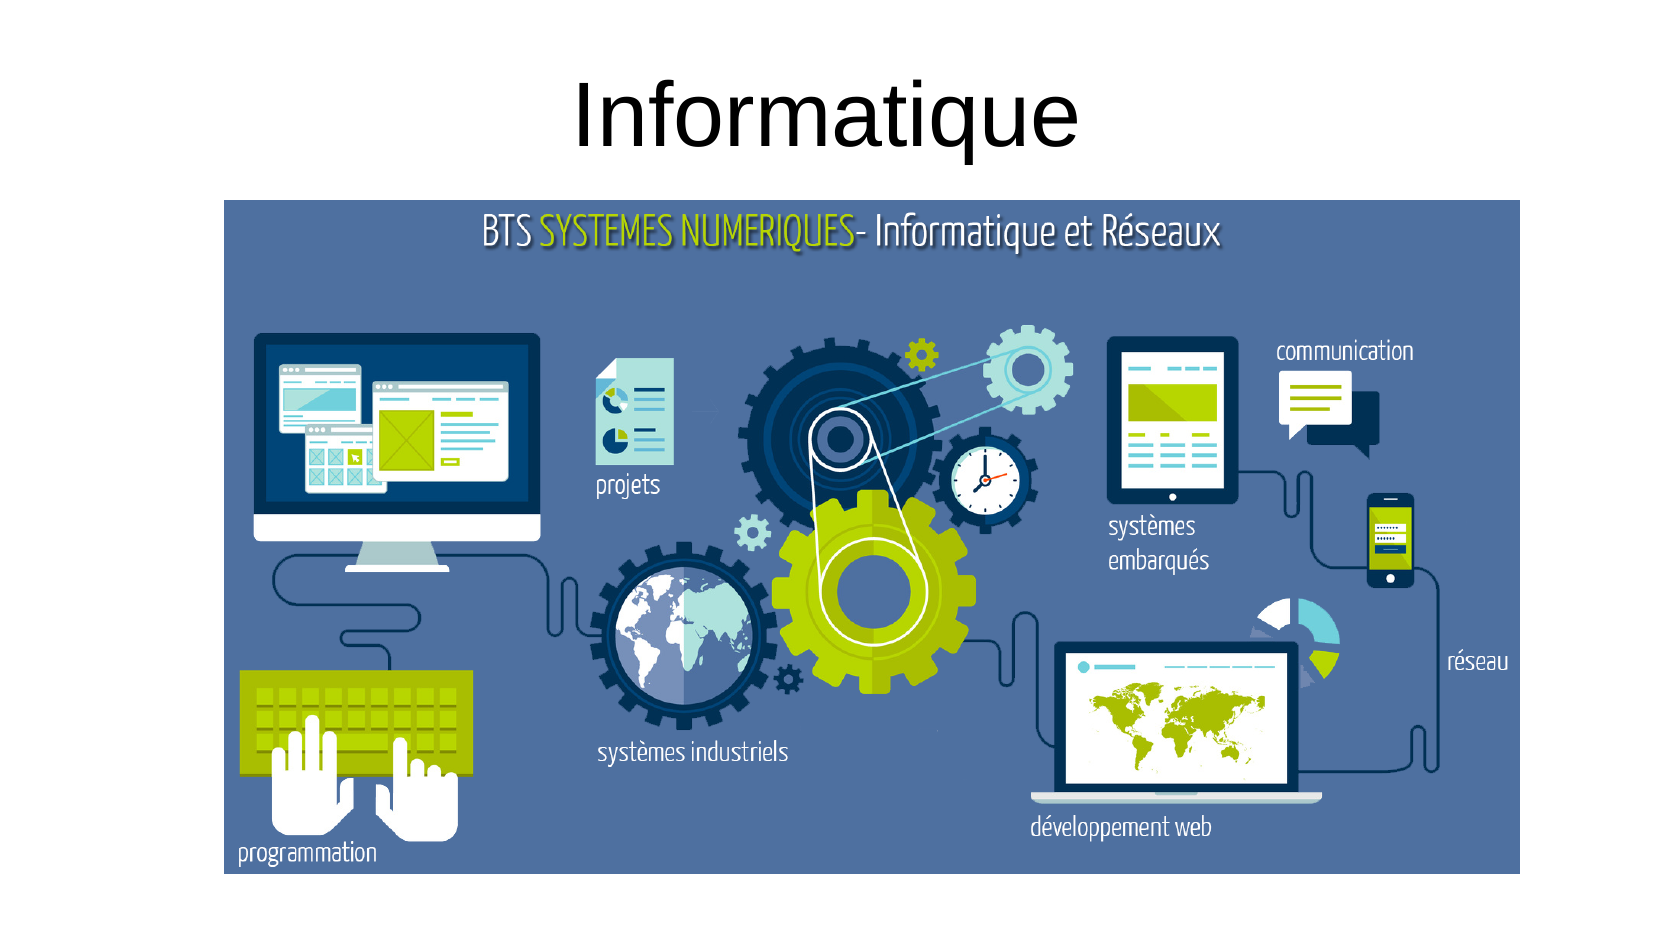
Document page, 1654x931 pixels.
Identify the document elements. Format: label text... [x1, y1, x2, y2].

picture [224, 200, 1520, 875]
title Informatique [82, 37, 1571, 193]
